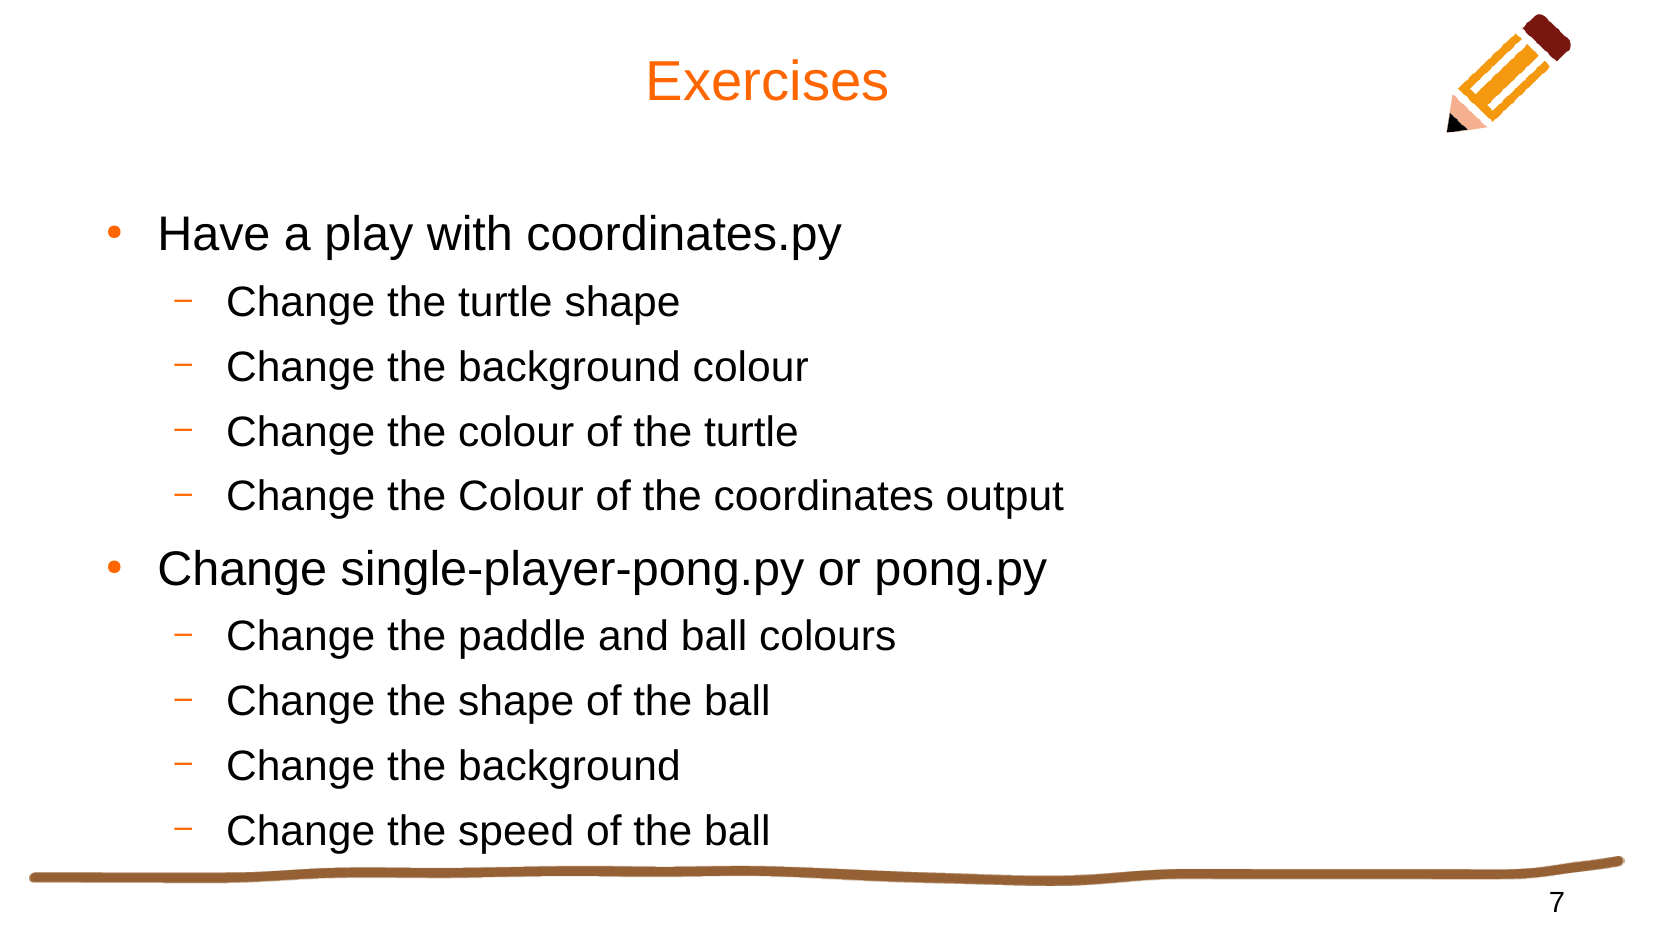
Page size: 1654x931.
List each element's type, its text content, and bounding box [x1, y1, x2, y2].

picture [1446, 14, 1571, 133]
list Have a play with coordinates.py Change the turtle shape Change the background colour Change the colour of the turtle Change the Colour of the coordinates output Change single-player-pong.py or pong.py Change the paddle and ball colours Change the shape of the ball Change the background Change the speed of the ball [88, 206, 1565, 857]
title Exercises [88, 29, 1447, 133]
picture [29, 856, 1625, 886]
